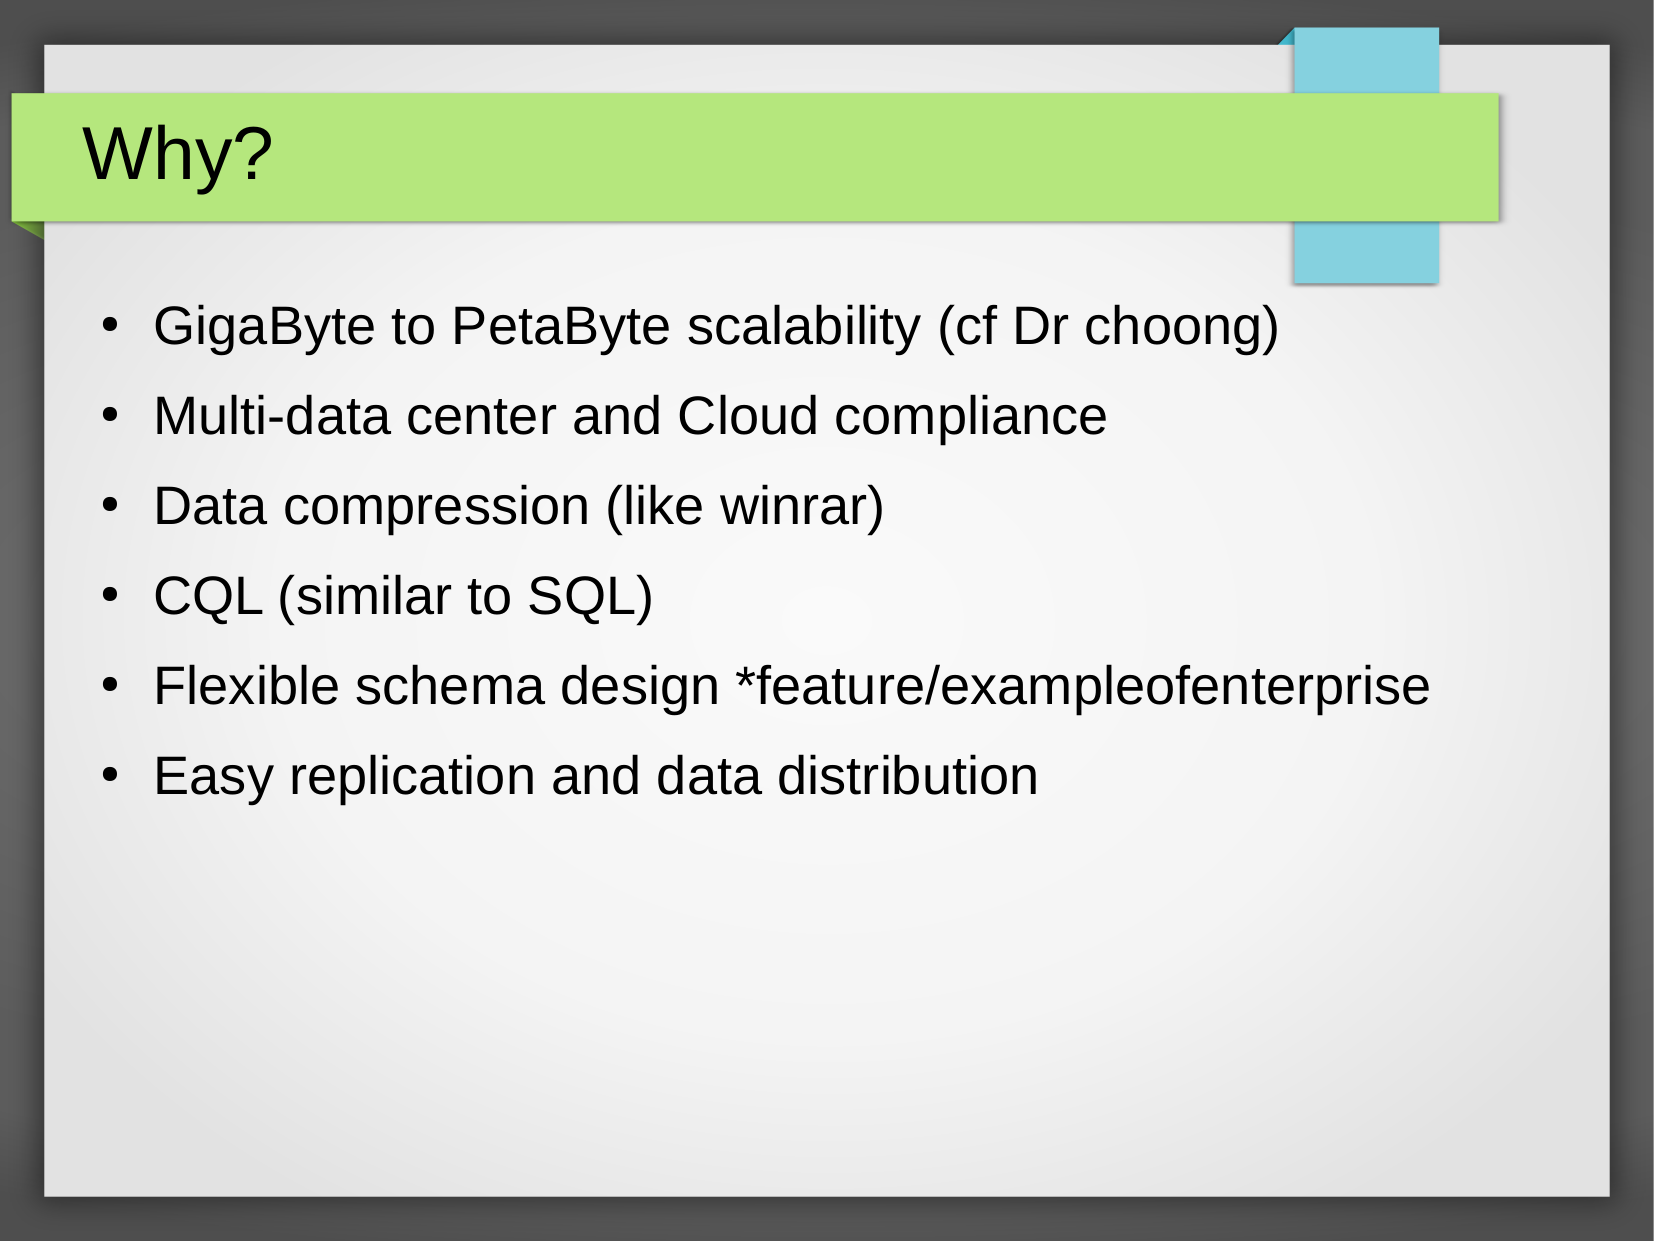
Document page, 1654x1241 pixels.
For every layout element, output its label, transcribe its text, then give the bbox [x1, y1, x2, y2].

title Why? [82, 94, 1264, 213]
picture [0, 0, 1654, 1241]
list GigaByte to PetaByte scalability (cf Dr choong) Multi-data center and Cloud compliance Data compression (like winrar) CQL (similar to SQL) Flexible schema design *feature/exampleofenterprise Easy replication and data distribution [82, 295, 1571, 1015]
